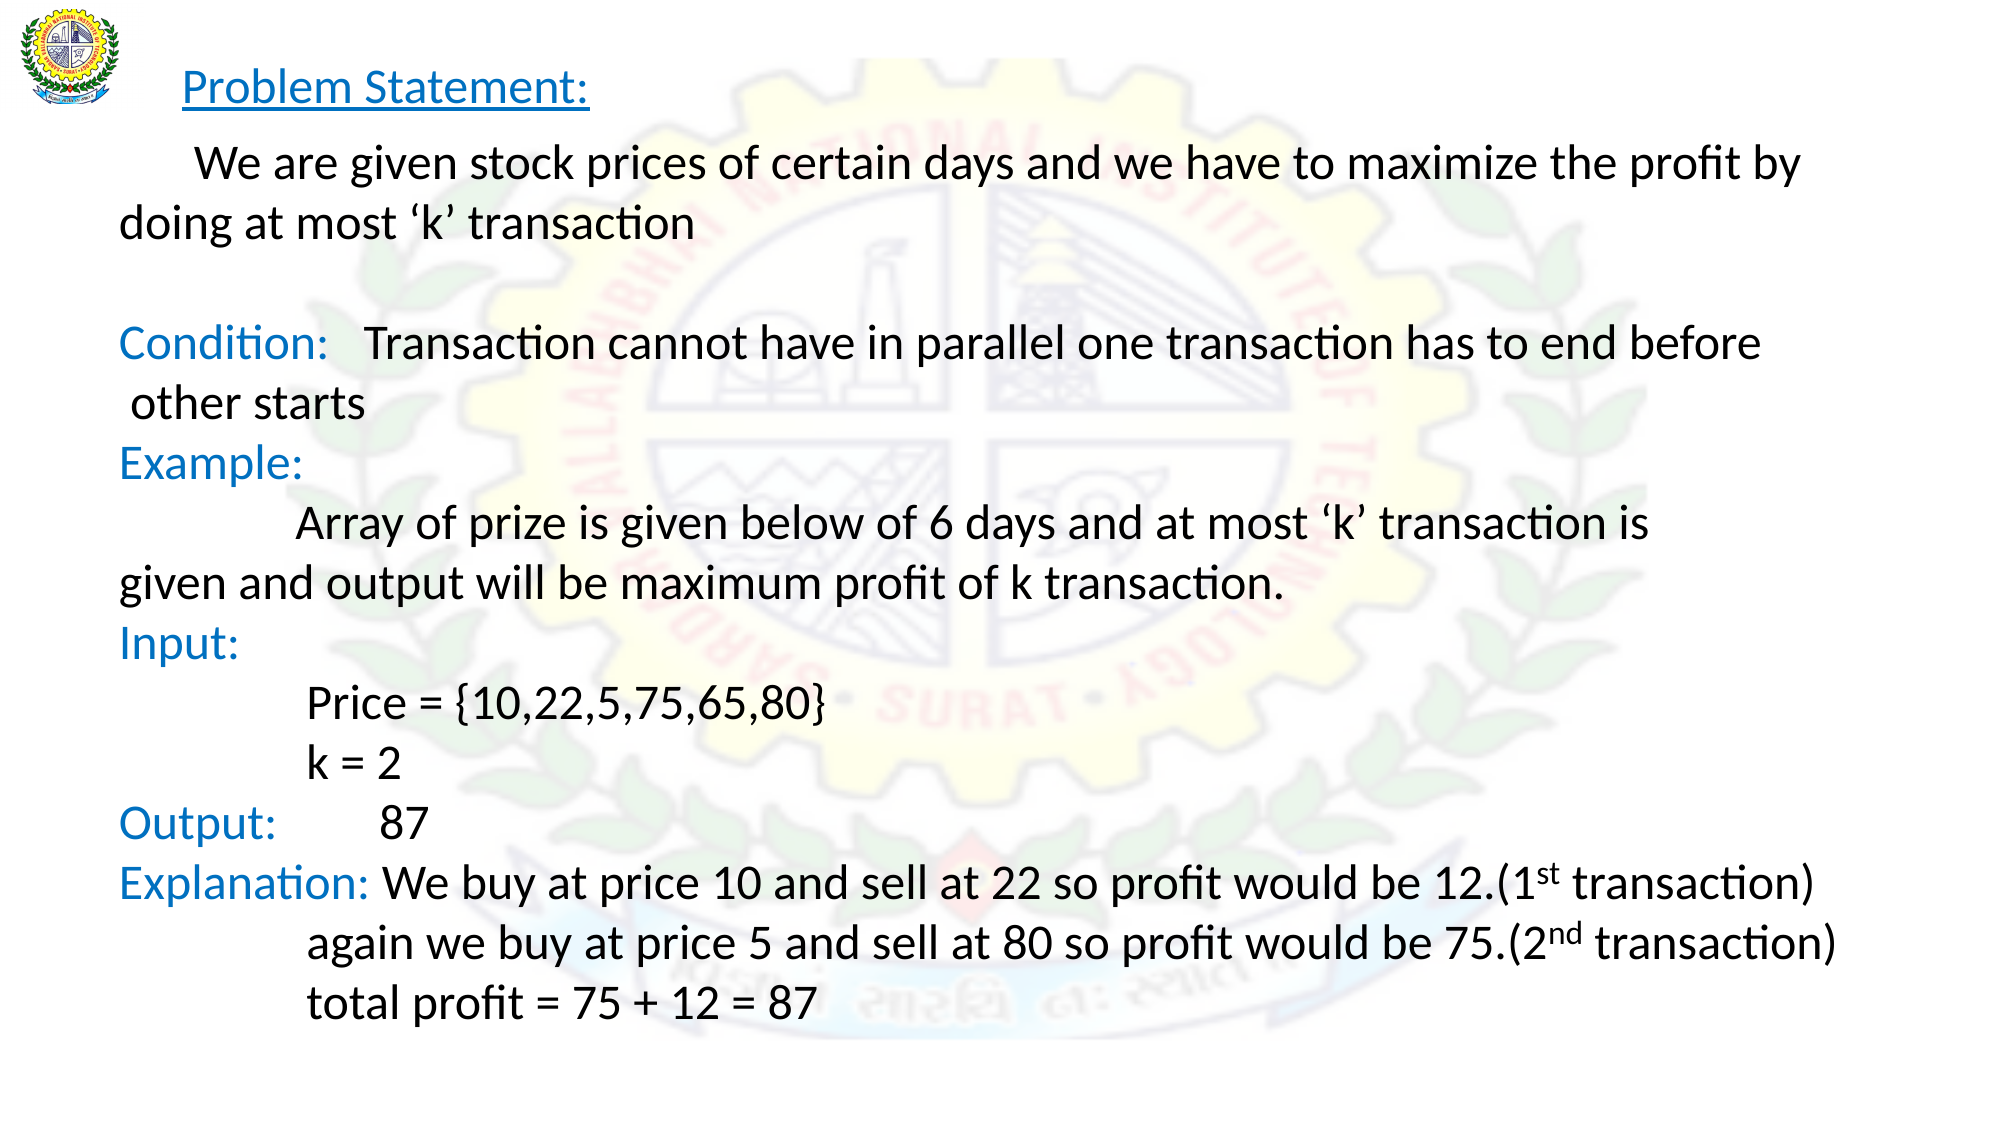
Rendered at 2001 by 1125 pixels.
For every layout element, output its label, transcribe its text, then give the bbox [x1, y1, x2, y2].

text_box Problem Statement: [166, 46, 1187, 122]
text_box We are given stock prices of certain days and we have to maximize the profit by doing at most ‘k’ transaction Condition: Transaction cannot have in parallel one transaction has to end before other starts Example: Array of prize is given below of 6 days and at most ‘k’ transaction is given and output will be maximum profit of k transaction. Input: Price = {10,22,5,75,65,80} k = 2 Output: 87 Explanation: We buy at price 10 and sell at 22 so profit would be 12.(1st transaction) again we buy at price 5 and sell at 80 so profit would be 75.(2nd transaction) total profit = 75 + 12 = 87 [104, 122, 1931, 1047]
